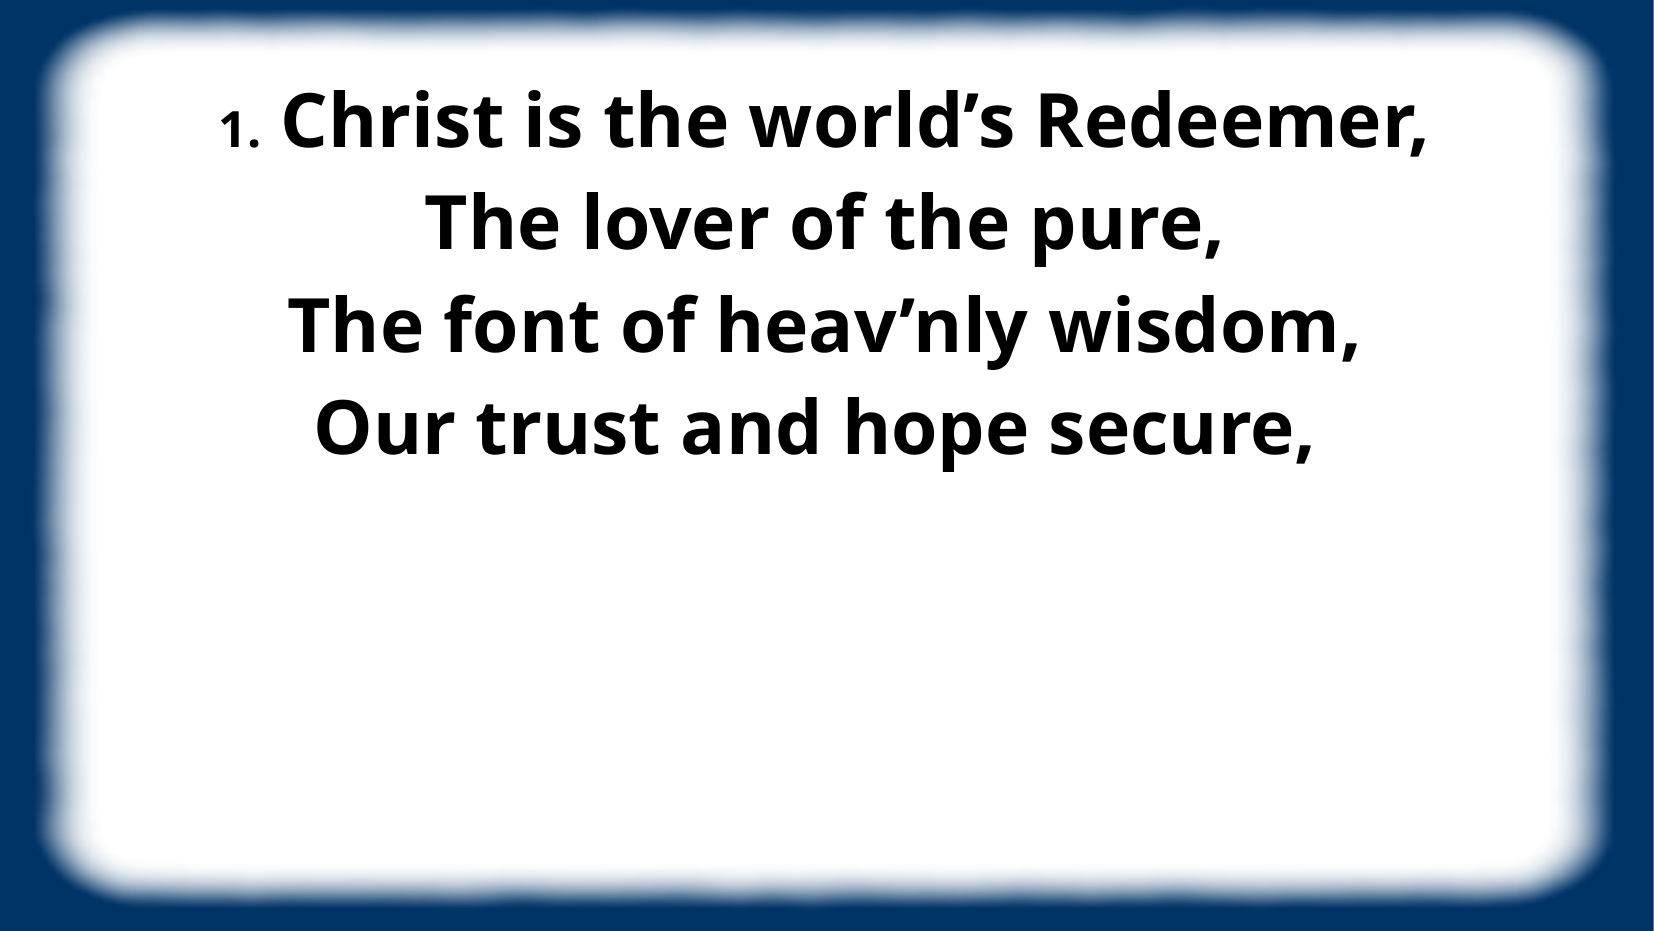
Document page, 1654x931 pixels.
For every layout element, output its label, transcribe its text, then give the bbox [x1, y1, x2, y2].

text_box 1. Christ is the world’s Redeemer, The lover of the pure, The font of heav’nly wisdom, Our trust and hope secure, [60, 60, 1591, 473]
picture [0, 0, 1654, 931]
